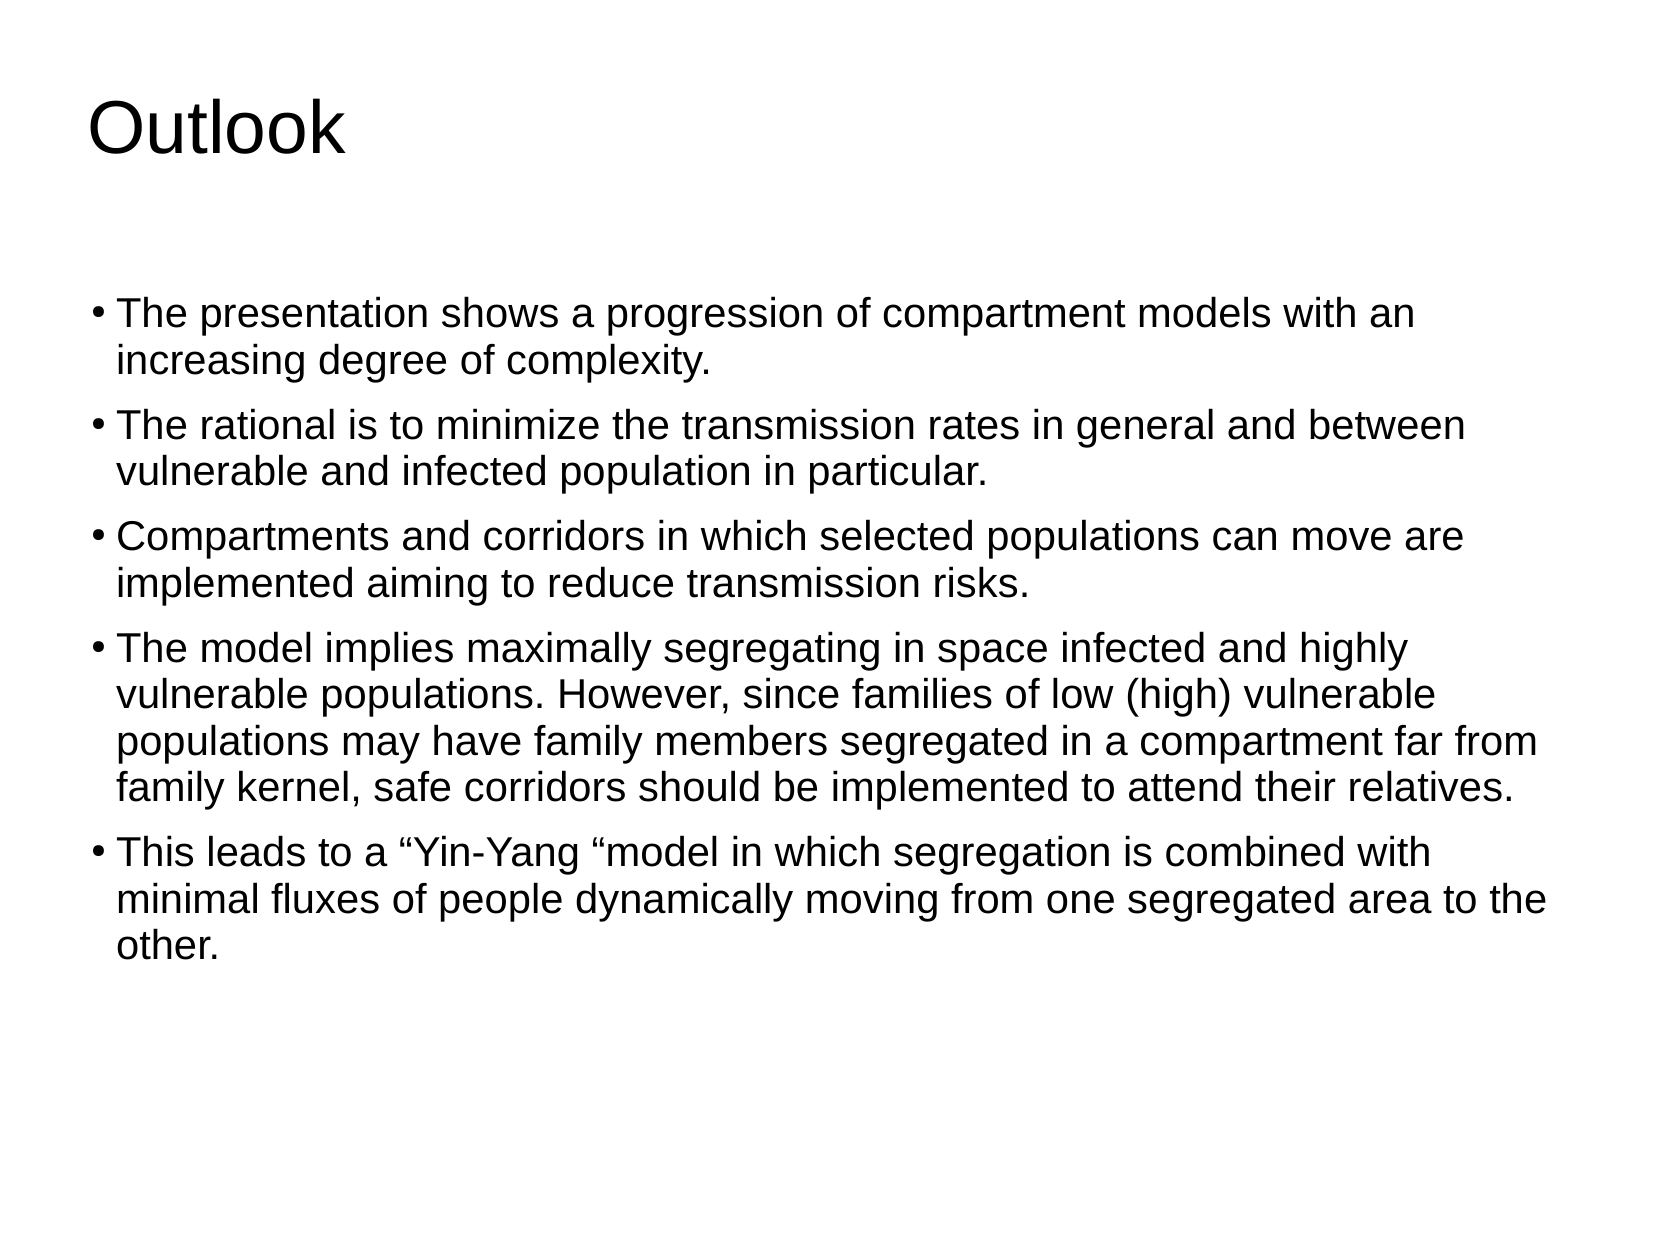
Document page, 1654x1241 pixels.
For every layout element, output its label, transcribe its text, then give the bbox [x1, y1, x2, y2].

list The presentation shows a progression of compartment models with an increasing degree of complexity. The rational is to minimize the transmission rates in general and between vulnerable and infected population in particular. Compartments and corridors in which selected populations can move are implemented aiming to reduce transmission risks. The model implies maximally segregating in space infected and highly vulnerable populations. However, since families of low (high) vulnerable populations may have family members segregated in a compartment far from family kernel, safe corridors should be implemented to attend their relatives. This leads to a “Yin-Yang “model in which segregation is combined with minimal fluxes of people dynamically moving from one segregated area to the other. [82, 290, 1571, 1010]
text_box Outlook [72, 78, 361, 178]
